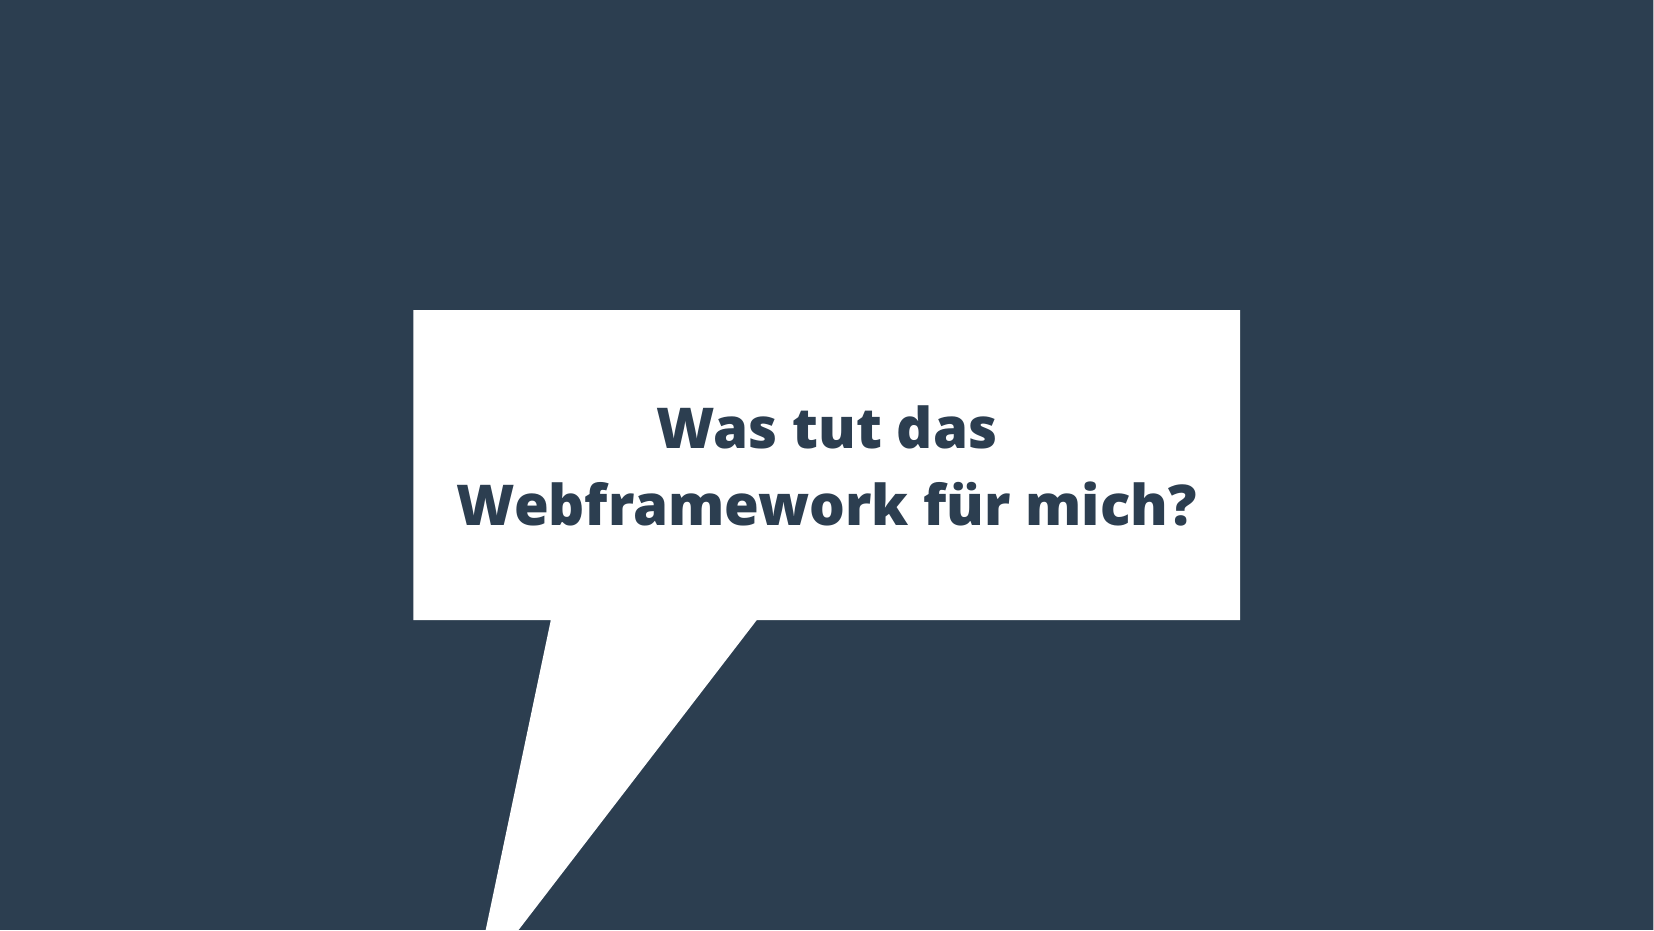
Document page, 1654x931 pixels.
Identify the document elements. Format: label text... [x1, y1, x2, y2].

title Was tut das Webframework für mich? [442, 332, 1211, 598]
